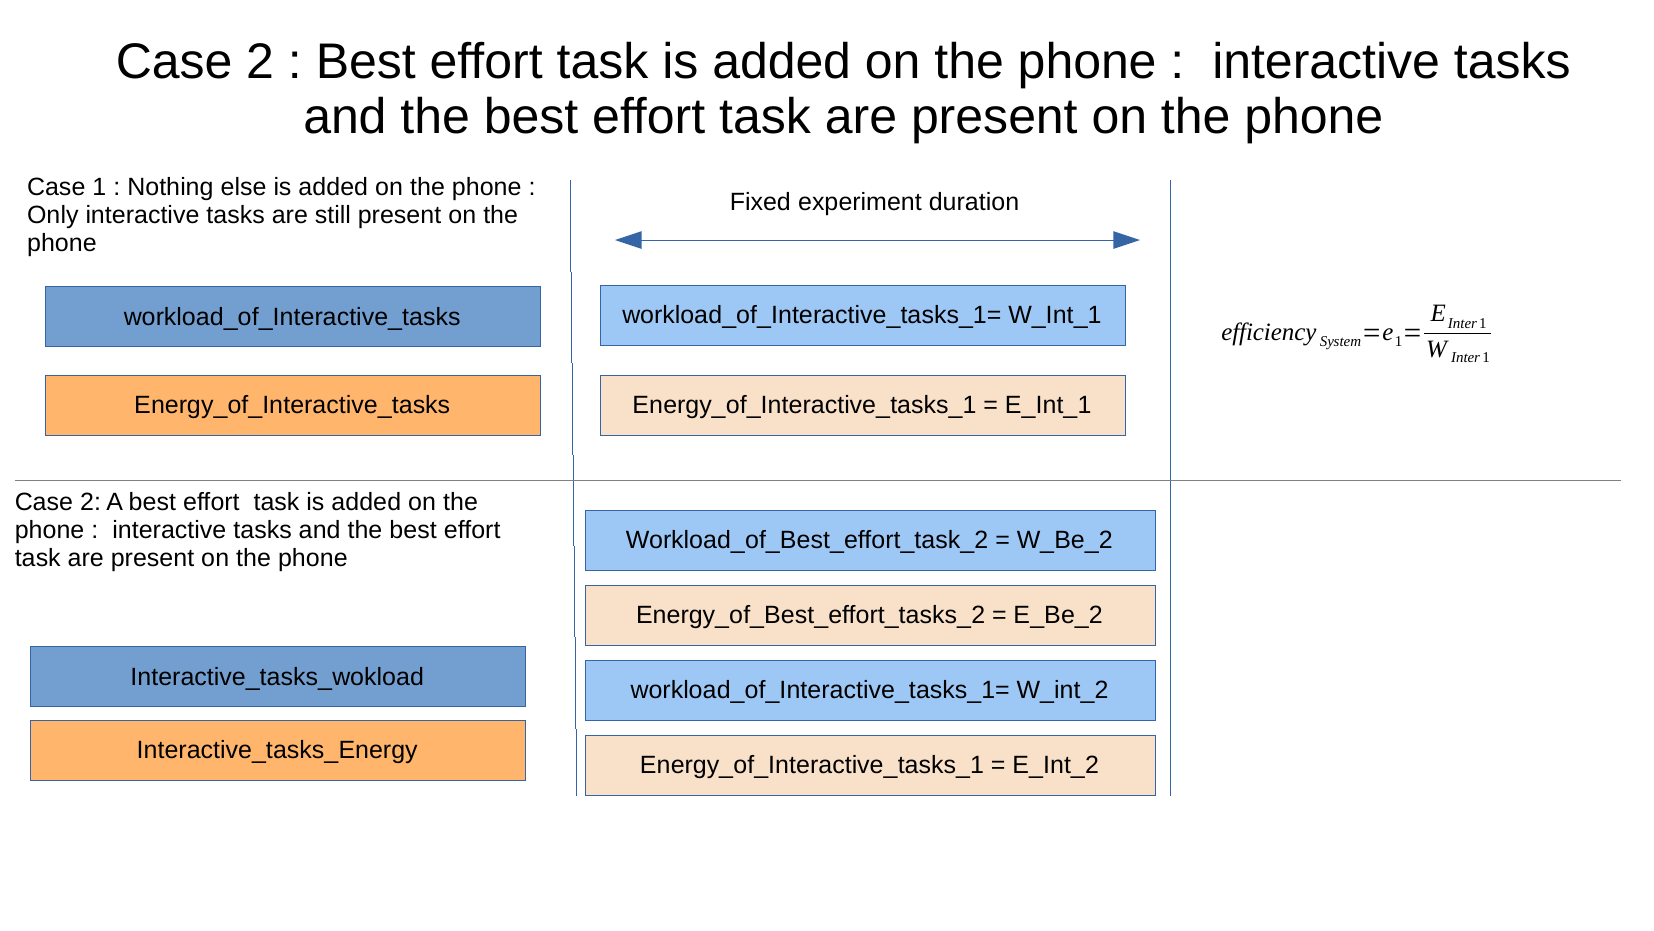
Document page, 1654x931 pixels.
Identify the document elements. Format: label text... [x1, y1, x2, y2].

text_box workload_of_Interactive_tasks [45, 287, 541, 347]
text_box Interactive_tasks_Energy [30, 720, 526, 781]
text_box Interactive_tasks_wokload [30, 646, 526, 707]
text_box workload_of_Interactive_tasks_1= W_int_2 [585, 660, 1156, 721]
text_box Workload_of_Best_effort_task_2 = W_Be_2 [585, 510, 1156, 571]
title Case 2 : Best effort task is added on the phone : interactive tasks and the best effort task are present on the phone [112, 27, 1576, 151]
text_box workload_of_Interactive_tasks_1= W_Int_1 [600, 285, 1126, 346]
text_box Fixed experiment duration [715, 180, 1036, 223]
text_box Case 2: A best effort task is added on the phone : interactive tasks and the best effort task are present on the phone [0, 480, 543, 602]
text_box Energy_of_Interactive_tasks_1 = E_Int_2 [585, 735, 1156, 796]
chart [1215, 300, 1499, 367]
text_box Case 1 : Nothing else is added on the phone : Only interactive tasks are still present on the phone [12, 165, 556, 287]
text_box Energy_of_Interactive_tasks_1 = E_Int_1 [600, 375, 1126, 436]
text_box Energy_of_Best_effort_tasks_2 = E_Be_2 [585, 585, 1156, 646]
text_box Energy_of_Interactive_tasks [45, 375, 541, 436]
